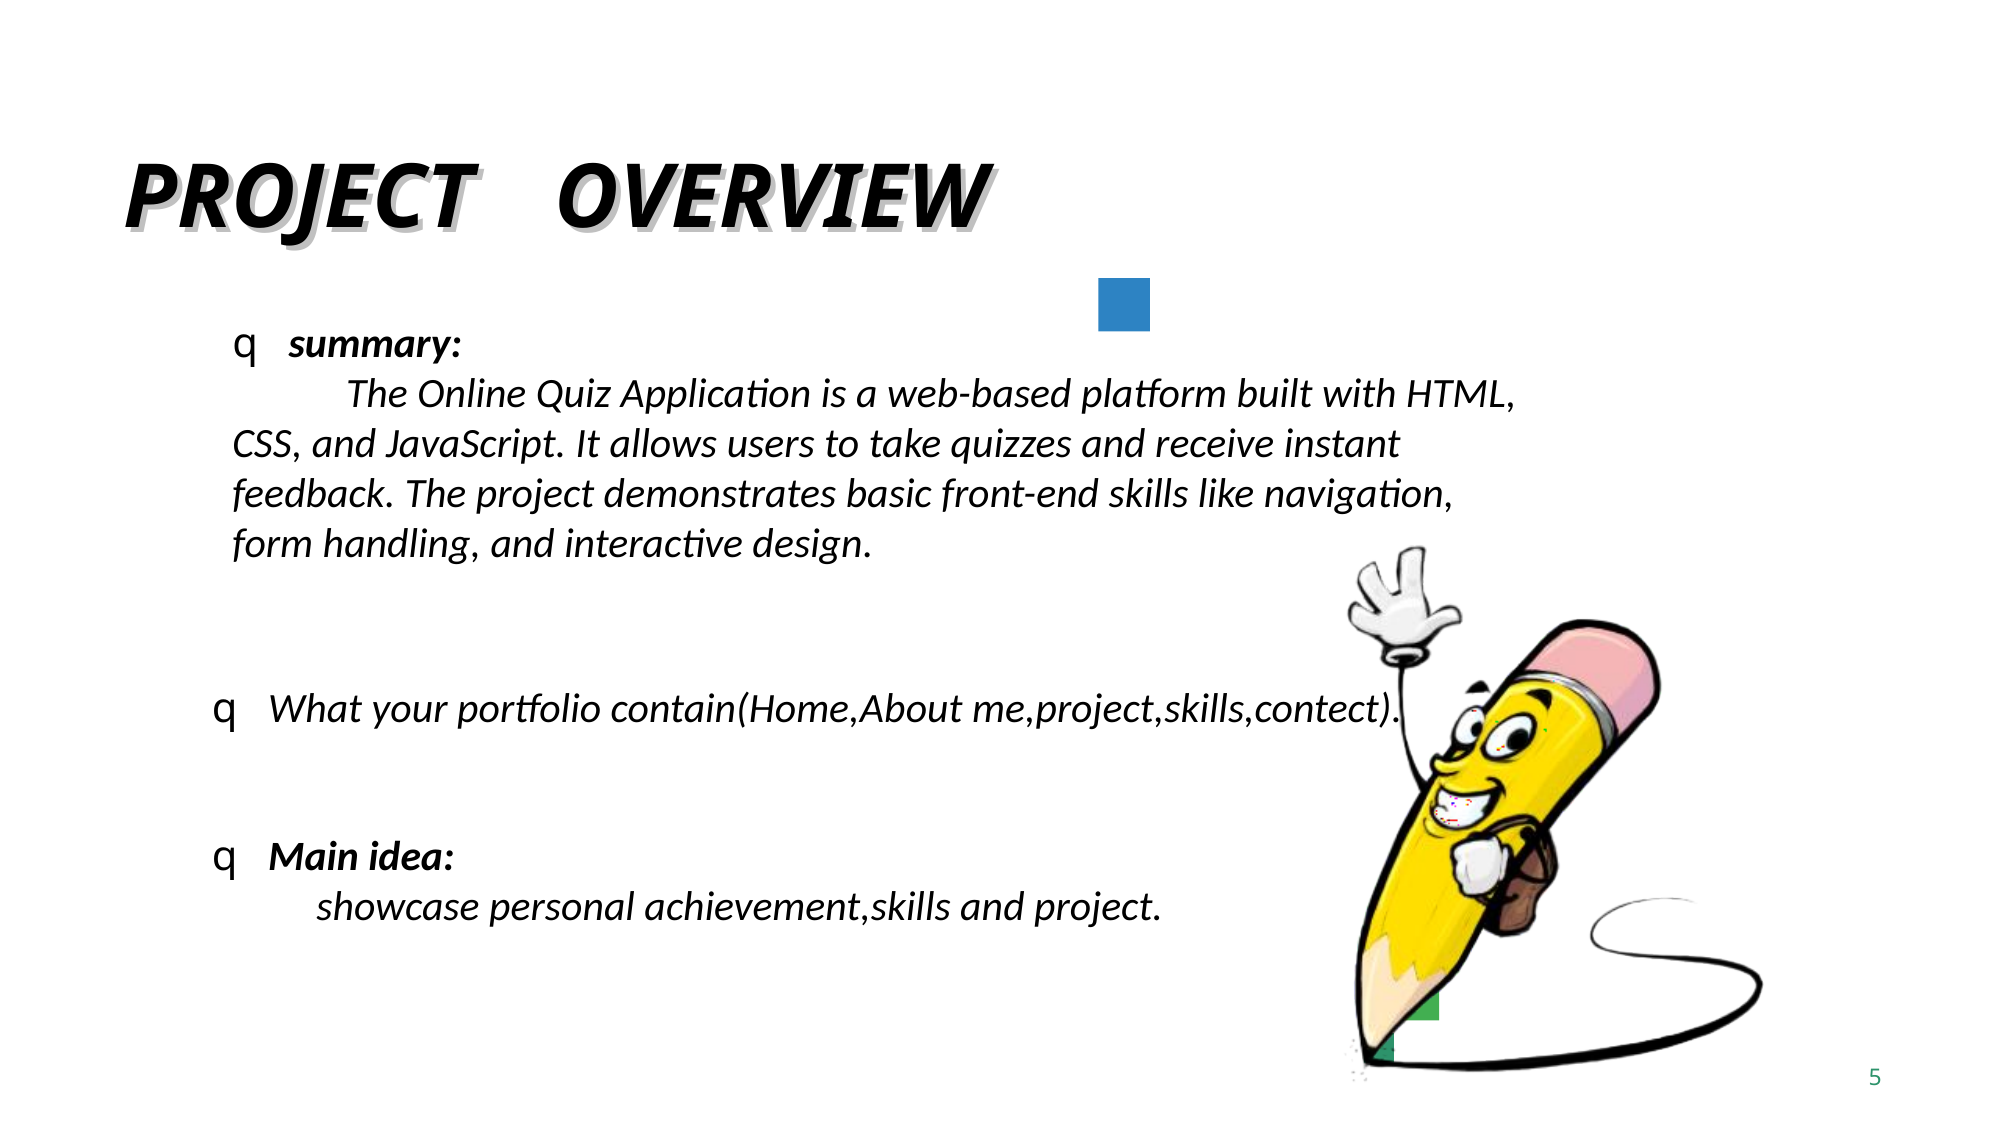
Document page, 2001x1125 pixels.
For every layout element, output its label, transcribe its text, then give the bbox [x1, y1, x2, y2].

text_box What your portfolio contain(Home,About me,project,skills,contect). [196, 673, 1476, 739]
text_box Main idea: showcase personal achievement,skills and project. [196, 821, 1410, 938]
picture [1250, 500, 1830, 1125]
text_box summary: The Online Quiz Application is a web-based platform built with HTML, CSS, and JavaScript. It allows users to take quizzes and receive instant feedback. The project demonstrates basic front-end skills like navigation, form handling, and interactive design. [217, 308, 1555, 577]
slide_number 5 [1862, 1061, 1888, 1094]
text_box [1098, 278, 1150, 308]
title PROJECT OVERVIEW [121, 136, 1388, 247]
